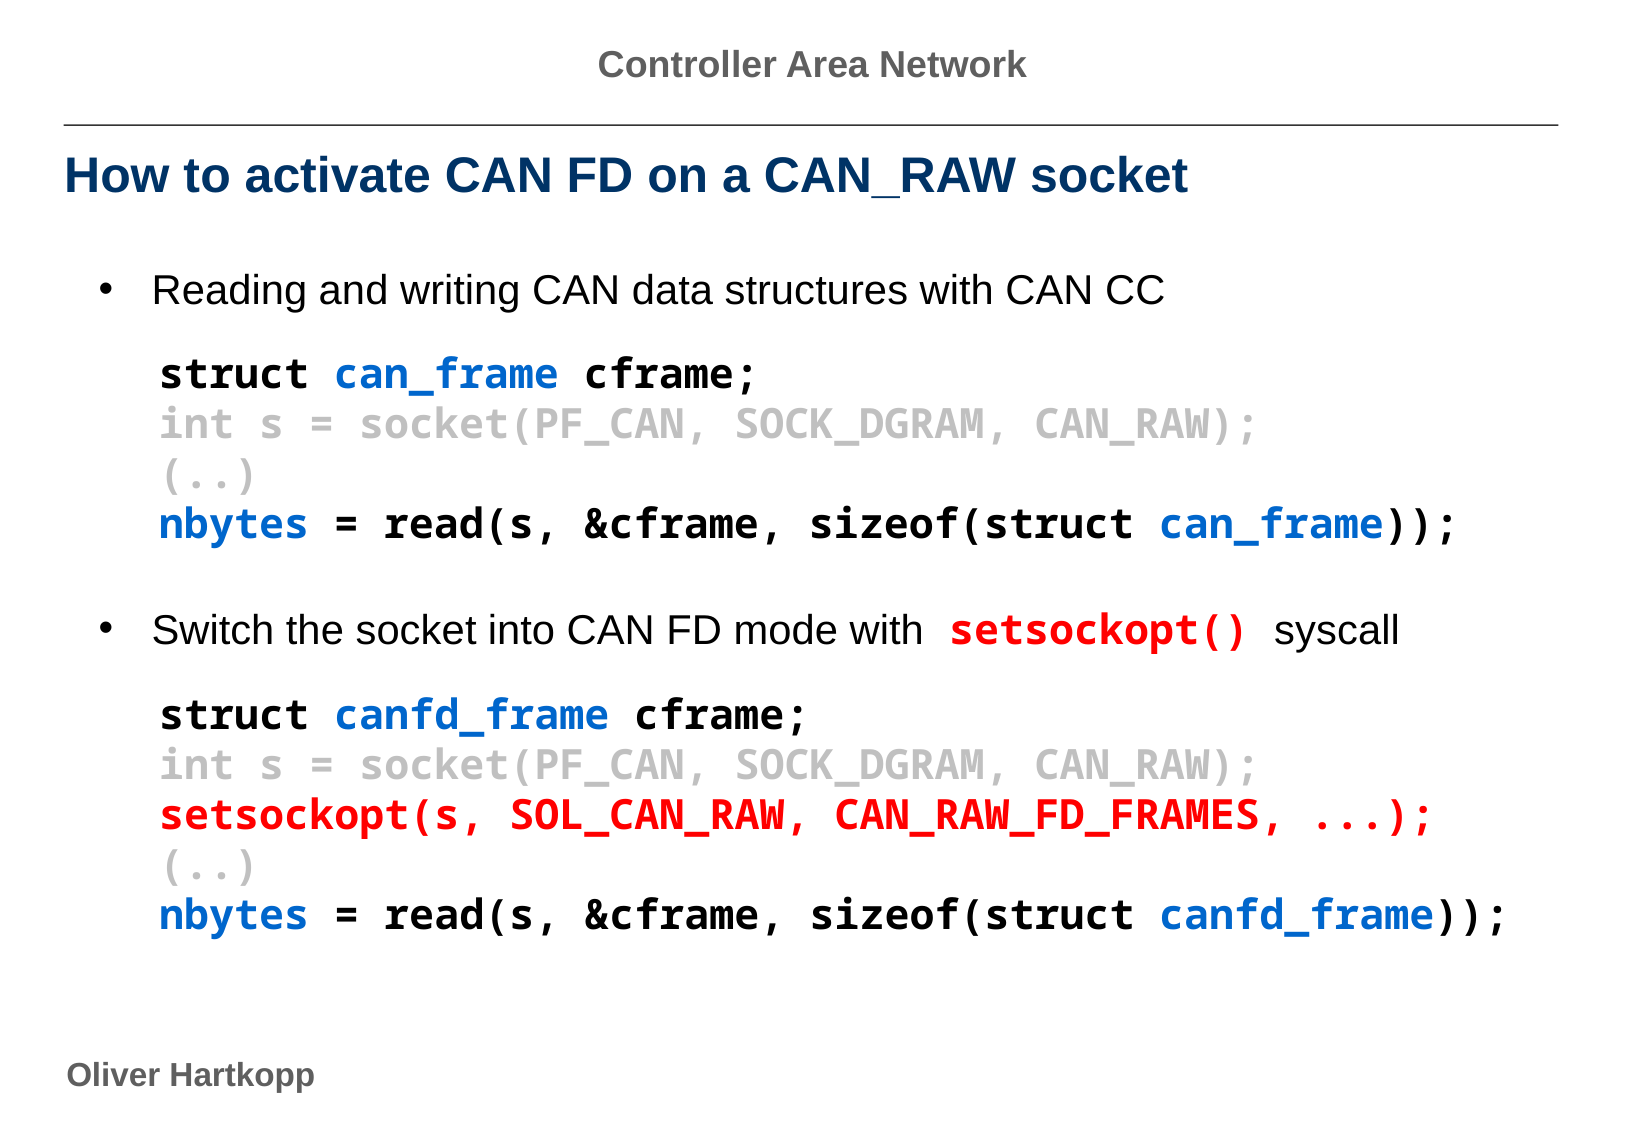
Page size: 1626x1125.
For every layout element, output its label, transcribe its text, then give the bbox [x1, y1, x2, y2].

text_box How to activate CAN FD on a CAN_RAW socket [64, 147, 1558, 260]
text_box Reading and writing CAN data structures with CAN CC Switch the socket into CAN FD mode with setsockopt() syscall [66, 255, 1560, 996]
text_box struct canfd_frame cframe; int s = socket(PF_CAN, SOCK_DGRAM, CAN_RAW); setsockopt(s, SOL_CAN_RAW, CAN_RAW_FD_FRAMES, ...); (..) nbytes = read(s, &cframe, sizeof(struct canfd_frame)); [144, 680, 1538, 996]
text_box struct can_frame cframe; int s = socket(PF_CAN, SOCK_DGRAM, CAN_RAW); (..) nbytes = read(s, &cframe, sizeof(struct can_frame)); [144, 339, 1487, 555]
